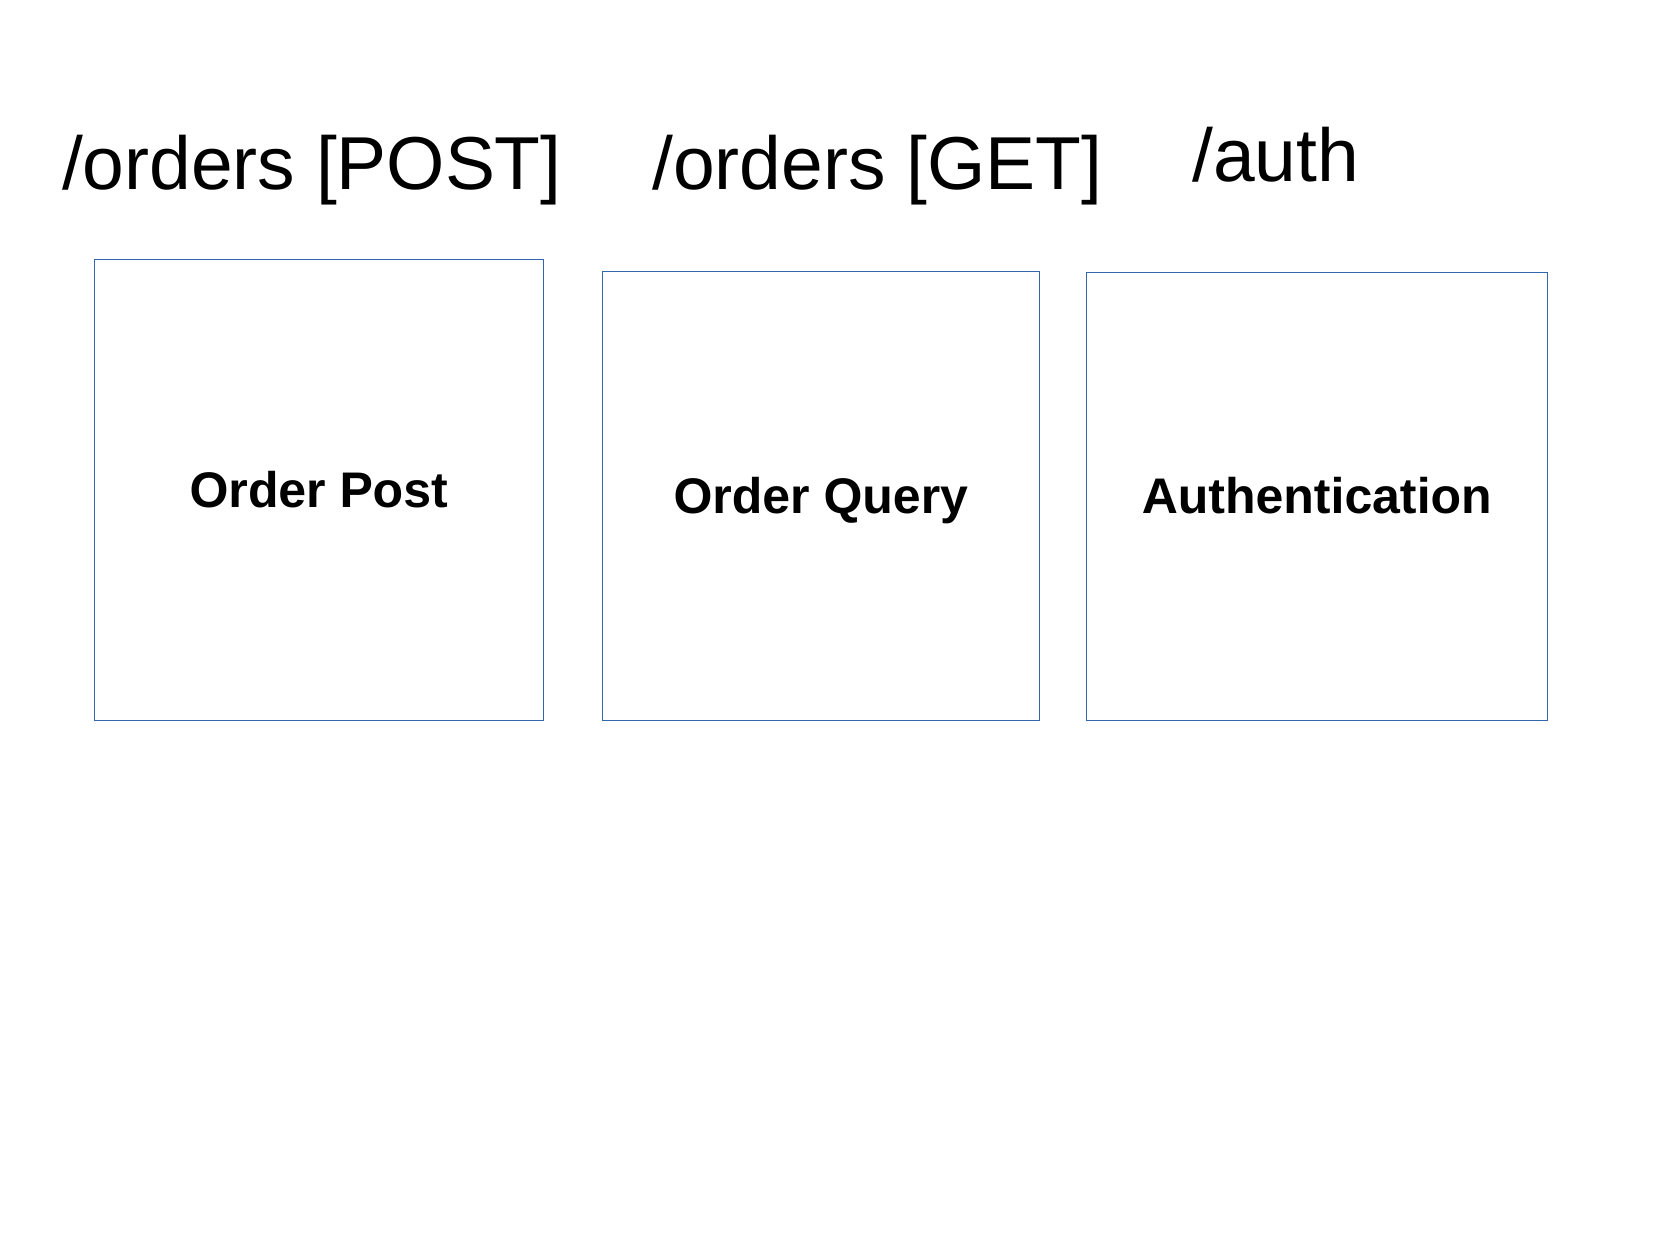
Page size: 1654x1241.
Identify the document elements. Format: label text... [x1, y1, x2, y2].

text_box Order Post [94, 259, 544, 721]
text_box /auth [1177, 106, 1375, 206]
text_box /orders [GET] [637, 113, 1118, 213]
text_box /orders [POST] [47, 113, 577, 213]
text_box Order Query [602, 271, 1040, 721]
text_box Authentication [1086, 272, 1548, 721]
